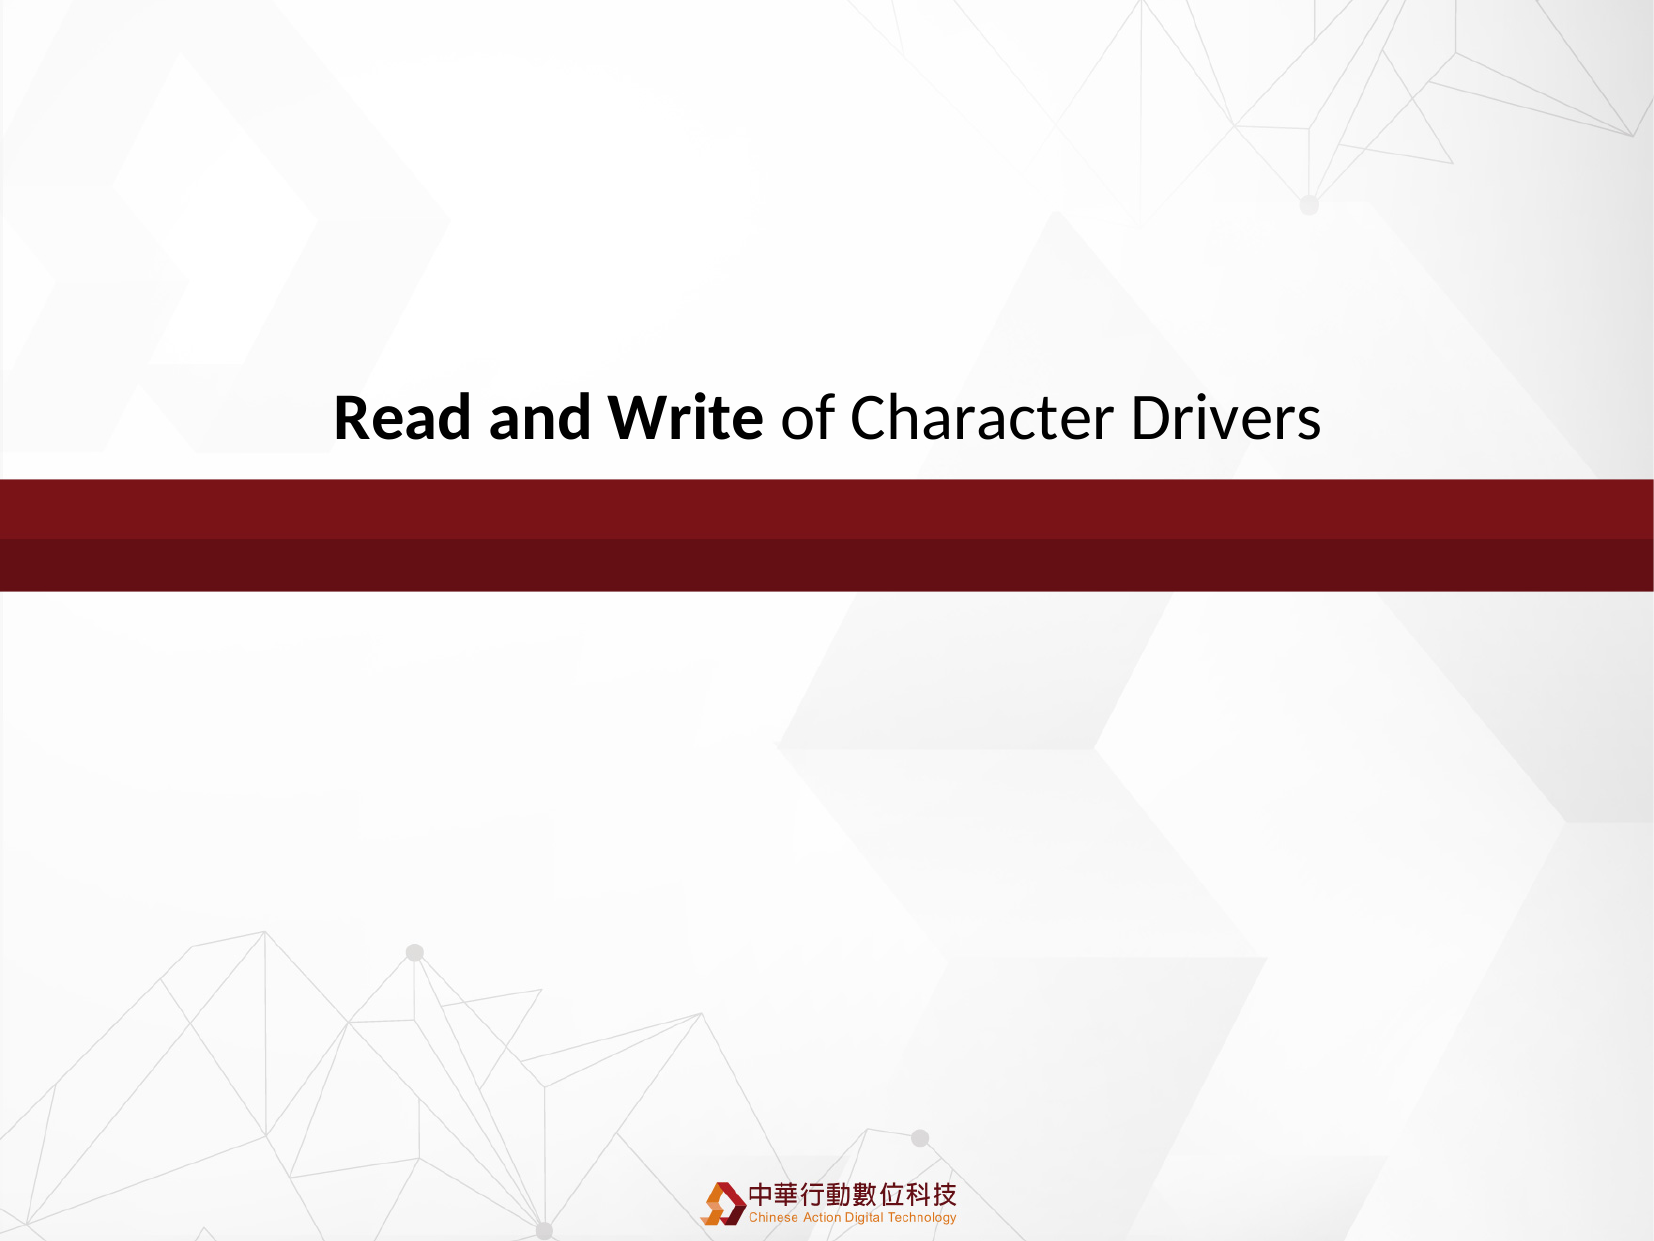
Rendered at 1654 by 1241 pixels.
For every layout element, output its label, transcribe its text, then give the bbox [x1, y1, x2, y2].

picture [0, 0, 1654, 1241]
title Read and Write of Character Drivers [84, 318, 1573, 526]
